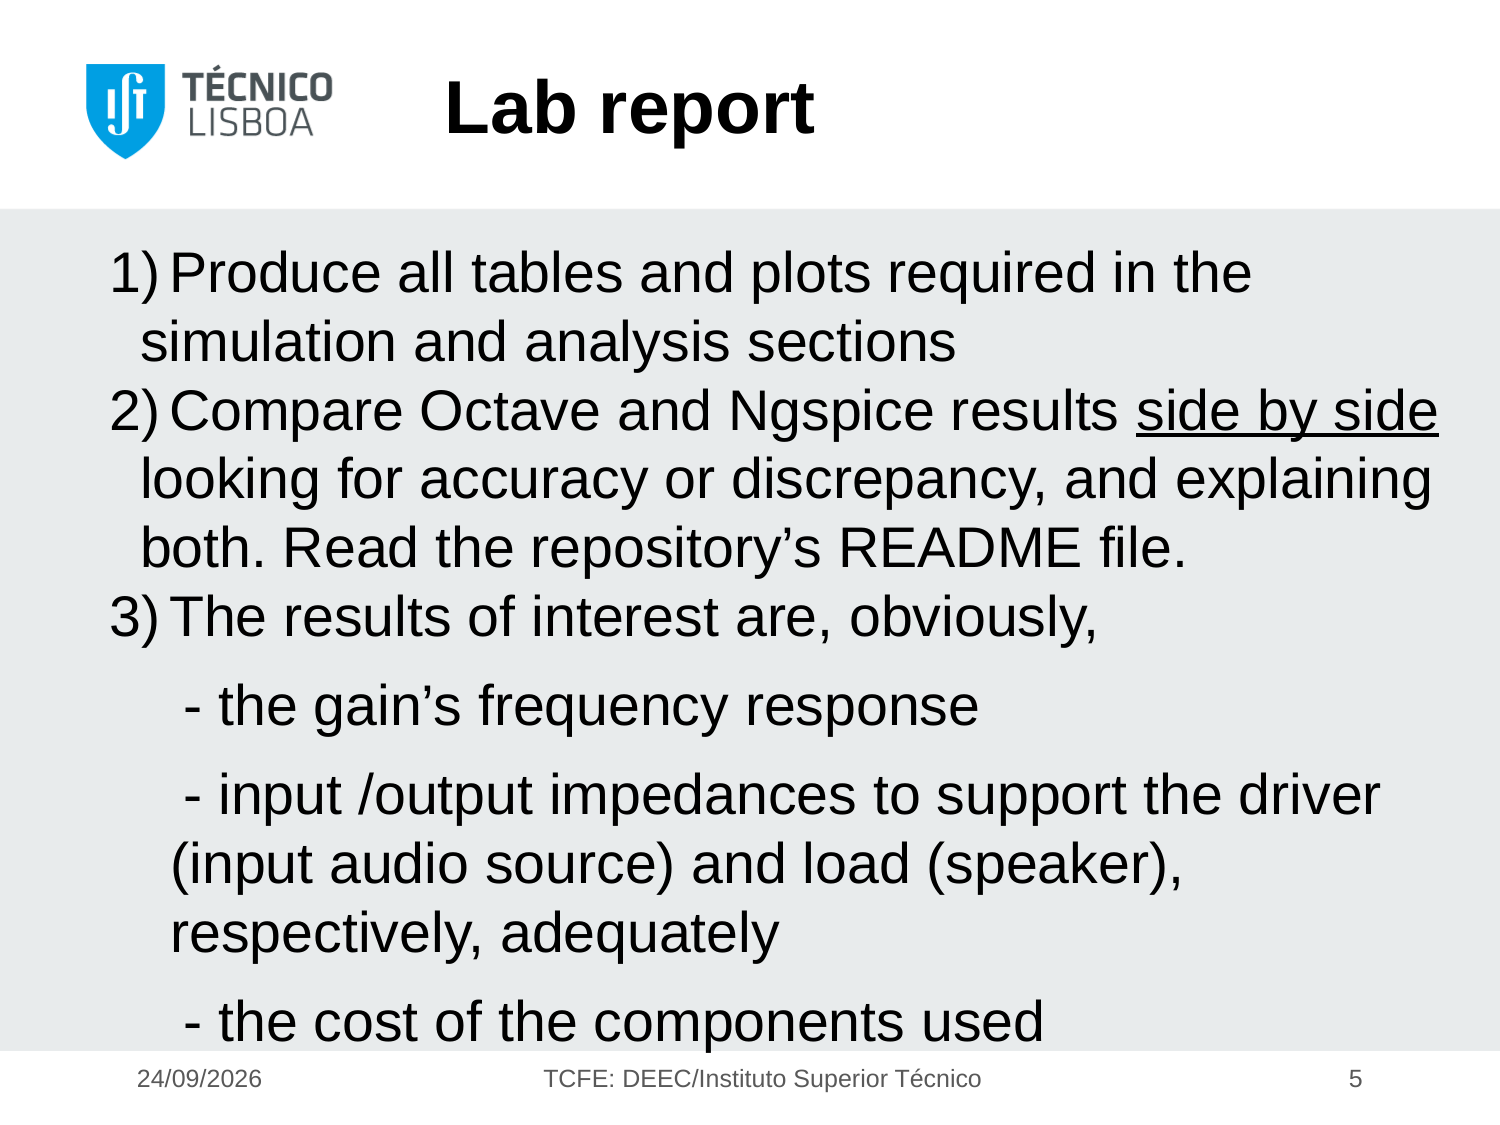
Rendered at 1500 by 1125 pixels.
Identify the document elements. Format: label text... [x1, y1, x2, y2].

title Lab report [430, 32, 1461, 176]
list Produce all tables and plots required in the simulation and analysis sections Compare Octave and Ngspice results side by side looking for accuracy or discrepancy, and explaining both. Read the repository’s README file. The results of interest are, obviously, - the gain’s frequency response - input /output impedances to support the driver (input audio source) and load (speaker), respectively, adequately - the cost of the components used [94, 227, 1455, 1072]
picture [0, 0, 1500, 1125]
